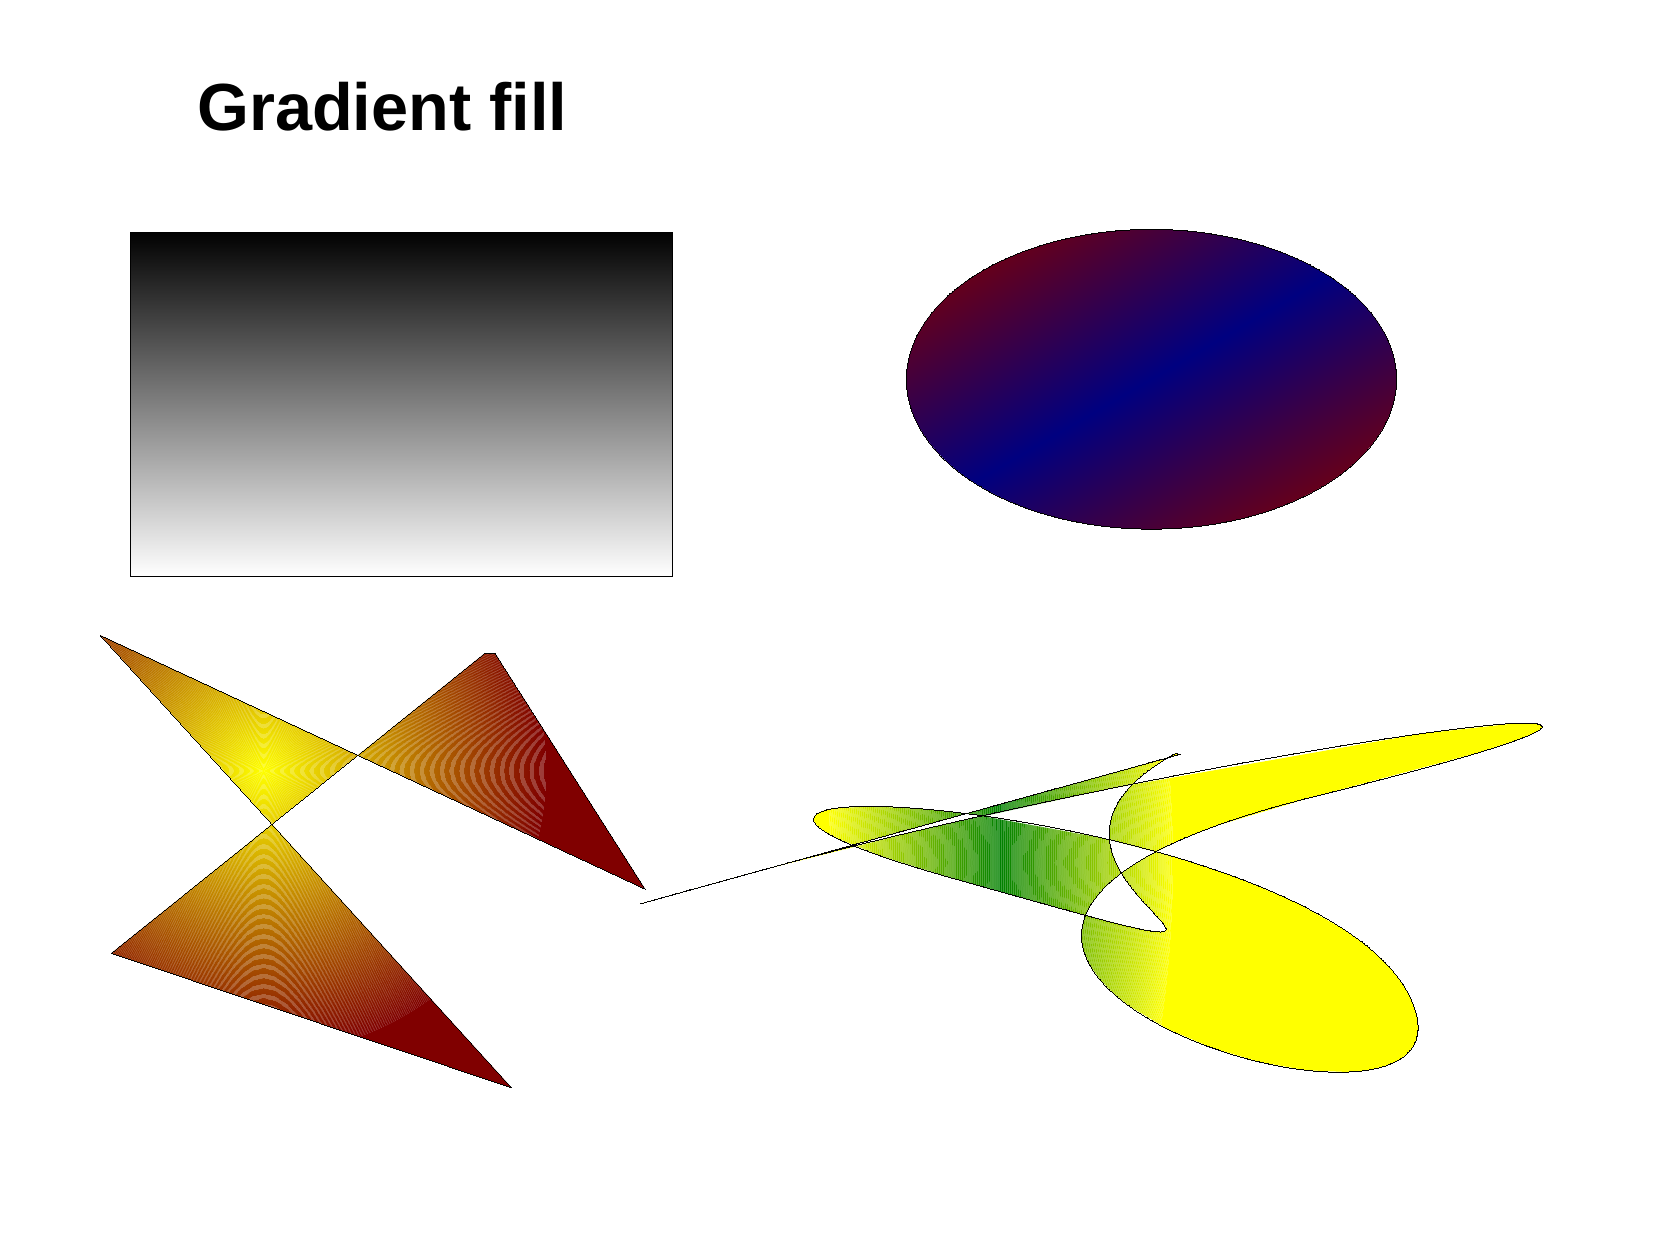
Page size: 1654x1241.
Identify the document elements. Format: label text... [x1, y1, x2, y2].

text_box [640, 723, 1543, 1073]
text_box [100, 635, 646, 1088]
title Gradient fill [197, 57, 1447, 163]
text_box [906, 229, 1397, 530]
text_box [130, 232, 673, 577]
